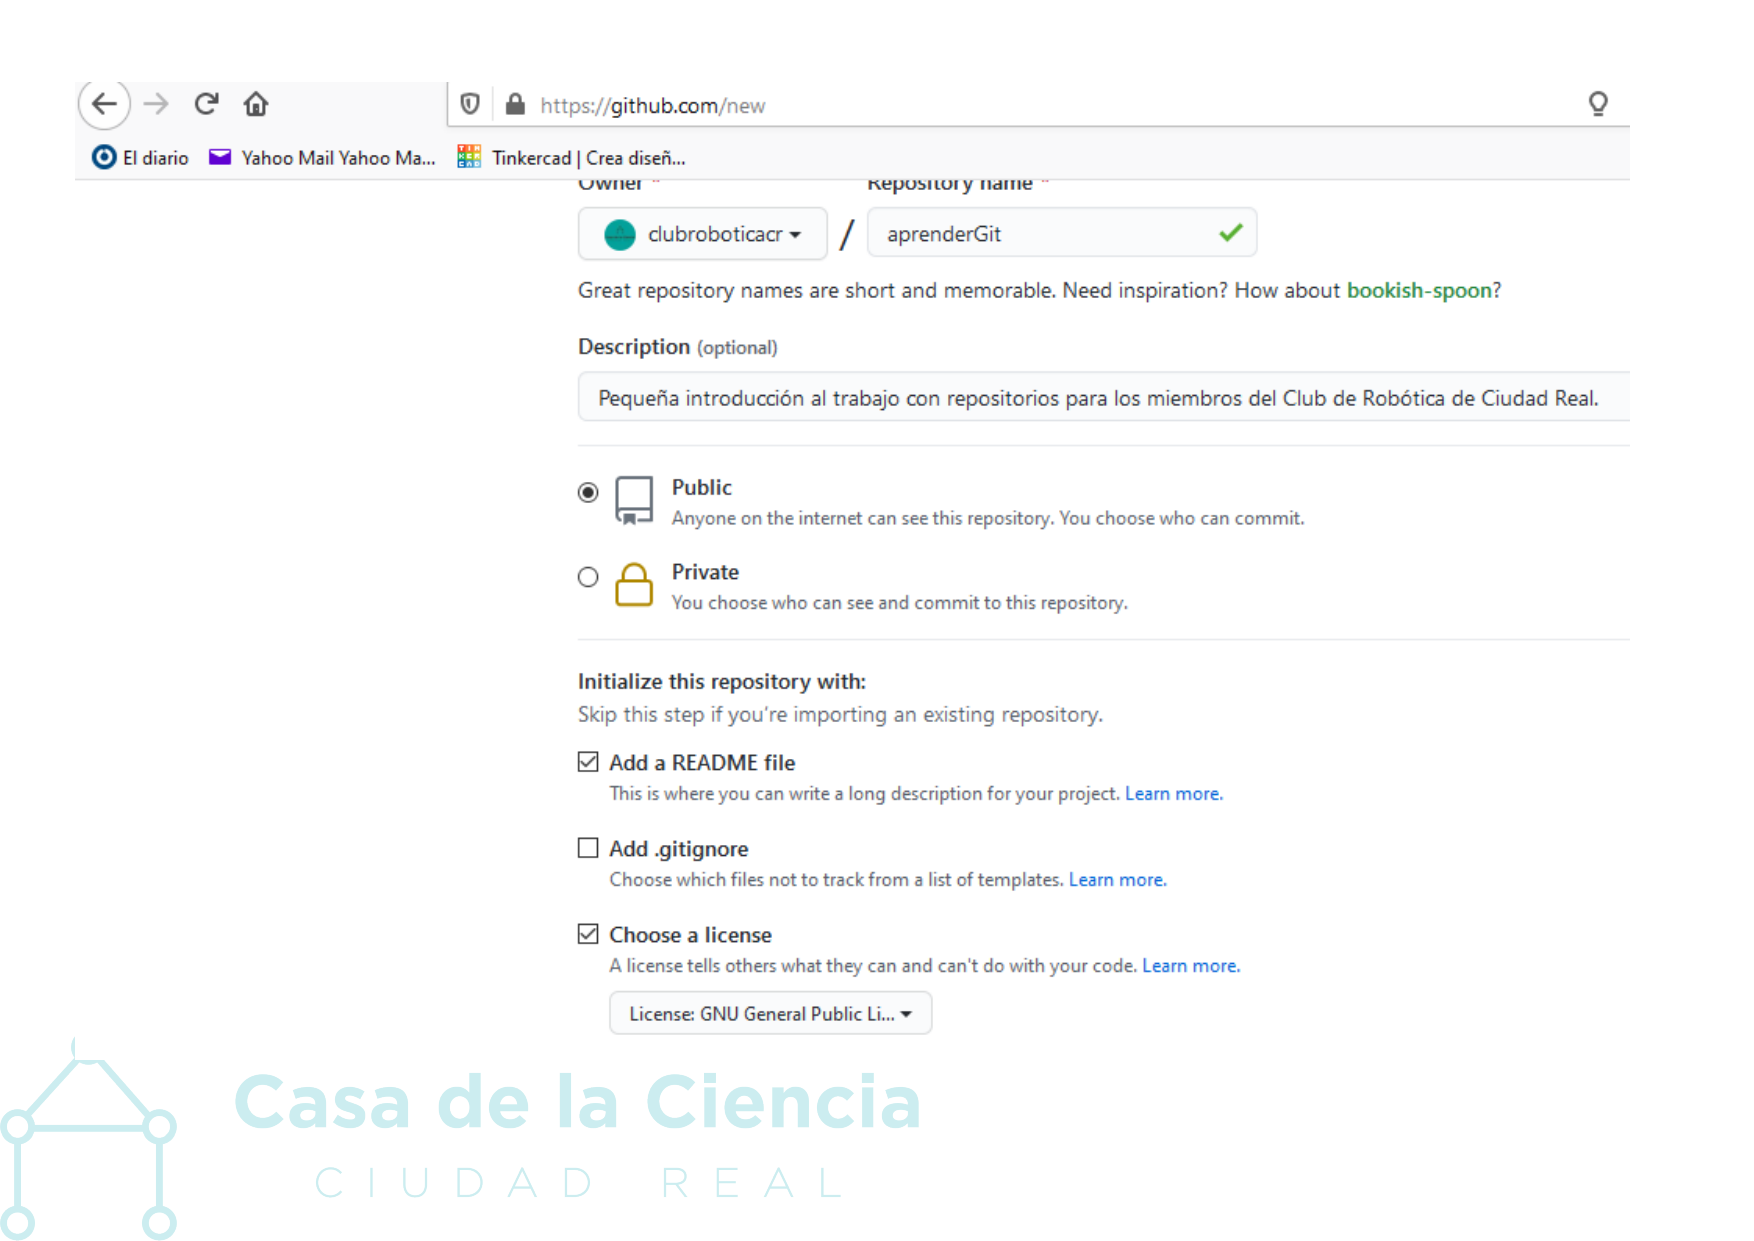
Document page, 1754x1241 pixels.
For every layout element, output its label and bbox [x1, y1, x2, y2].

picture [75, 82, 1630, 1060]
